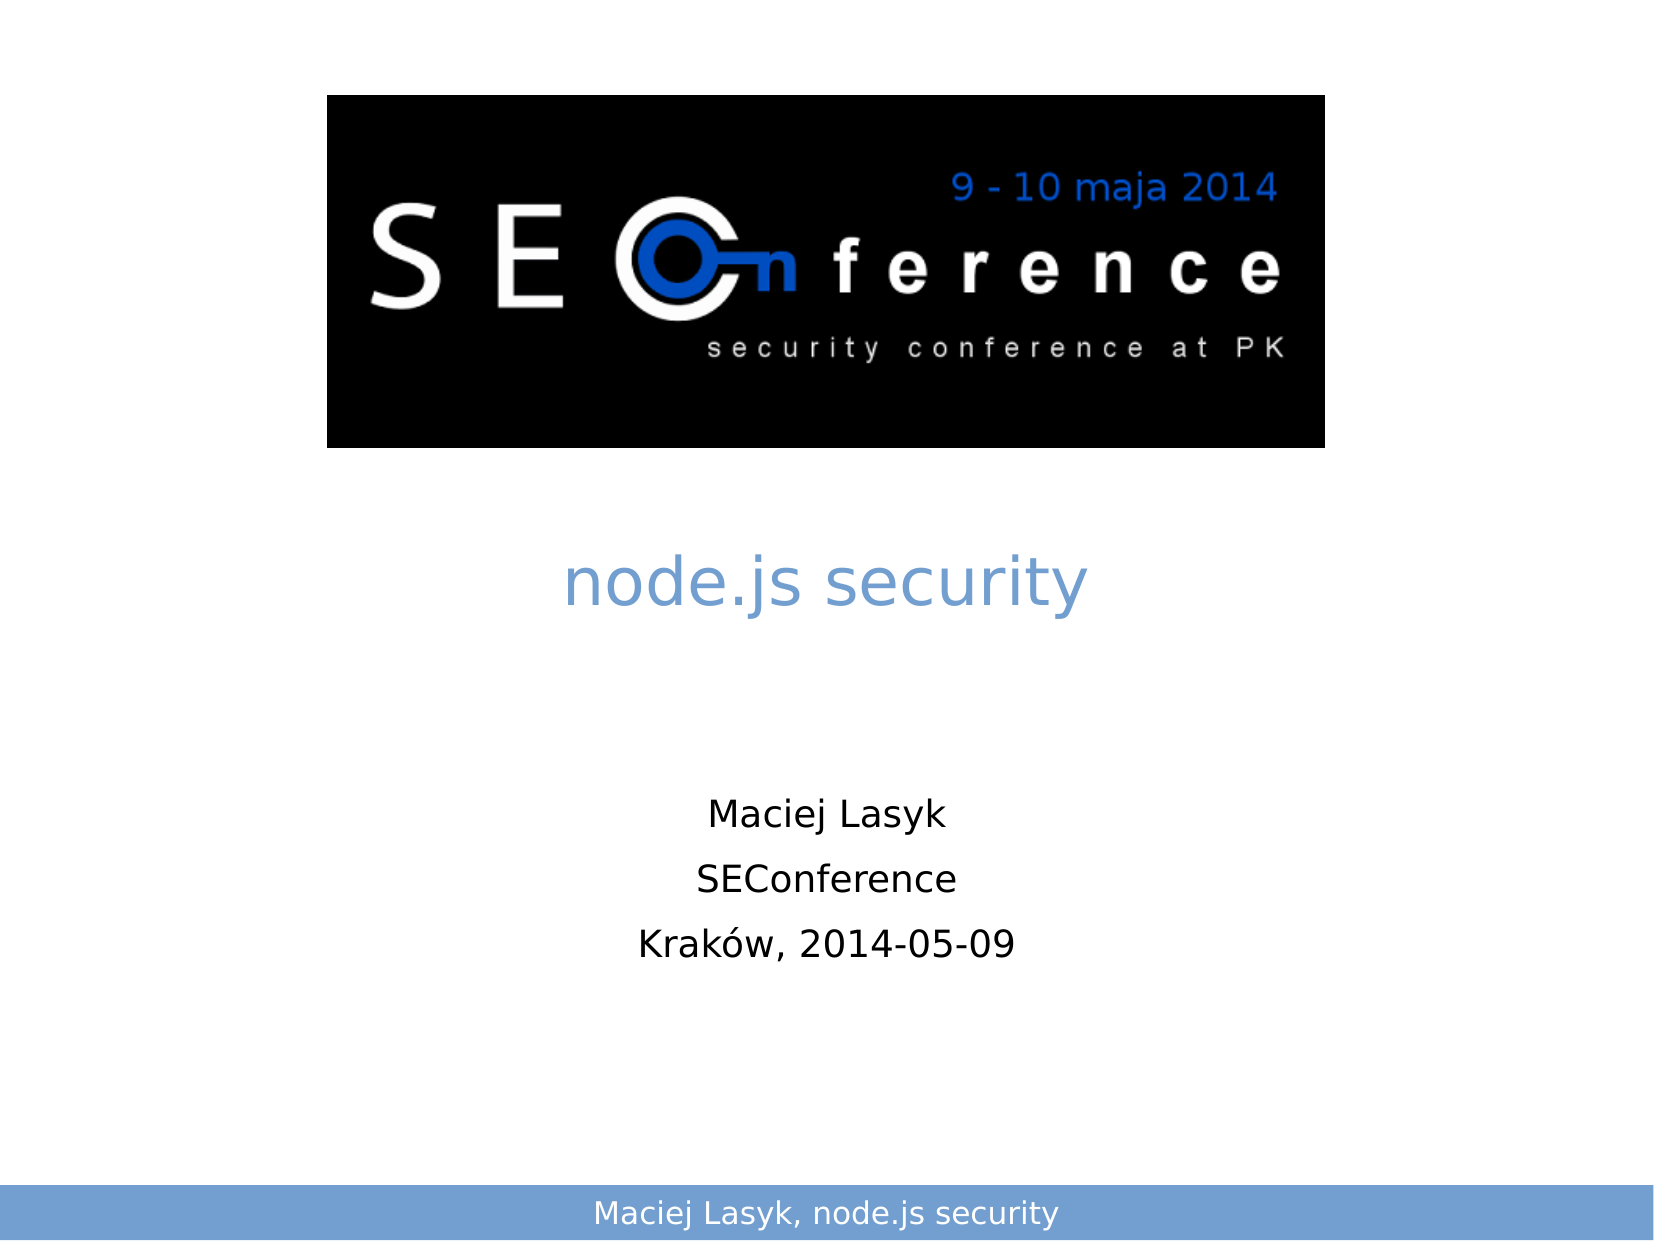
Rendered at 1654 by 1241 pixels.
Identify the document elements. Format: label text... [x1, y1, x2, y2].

picture [327, 95, 1325, 448]
text_box Maciej Lasyk, node.js security [578, 1188, 1076, 1240]
text_box Maciej Lasyk SEConference Kraków, 2014-05-09 [622, 763, 1031, 953]
text_box [0, 1185, 1654, 1241]
text_box node.js security [547, 535, 1106, 629]
